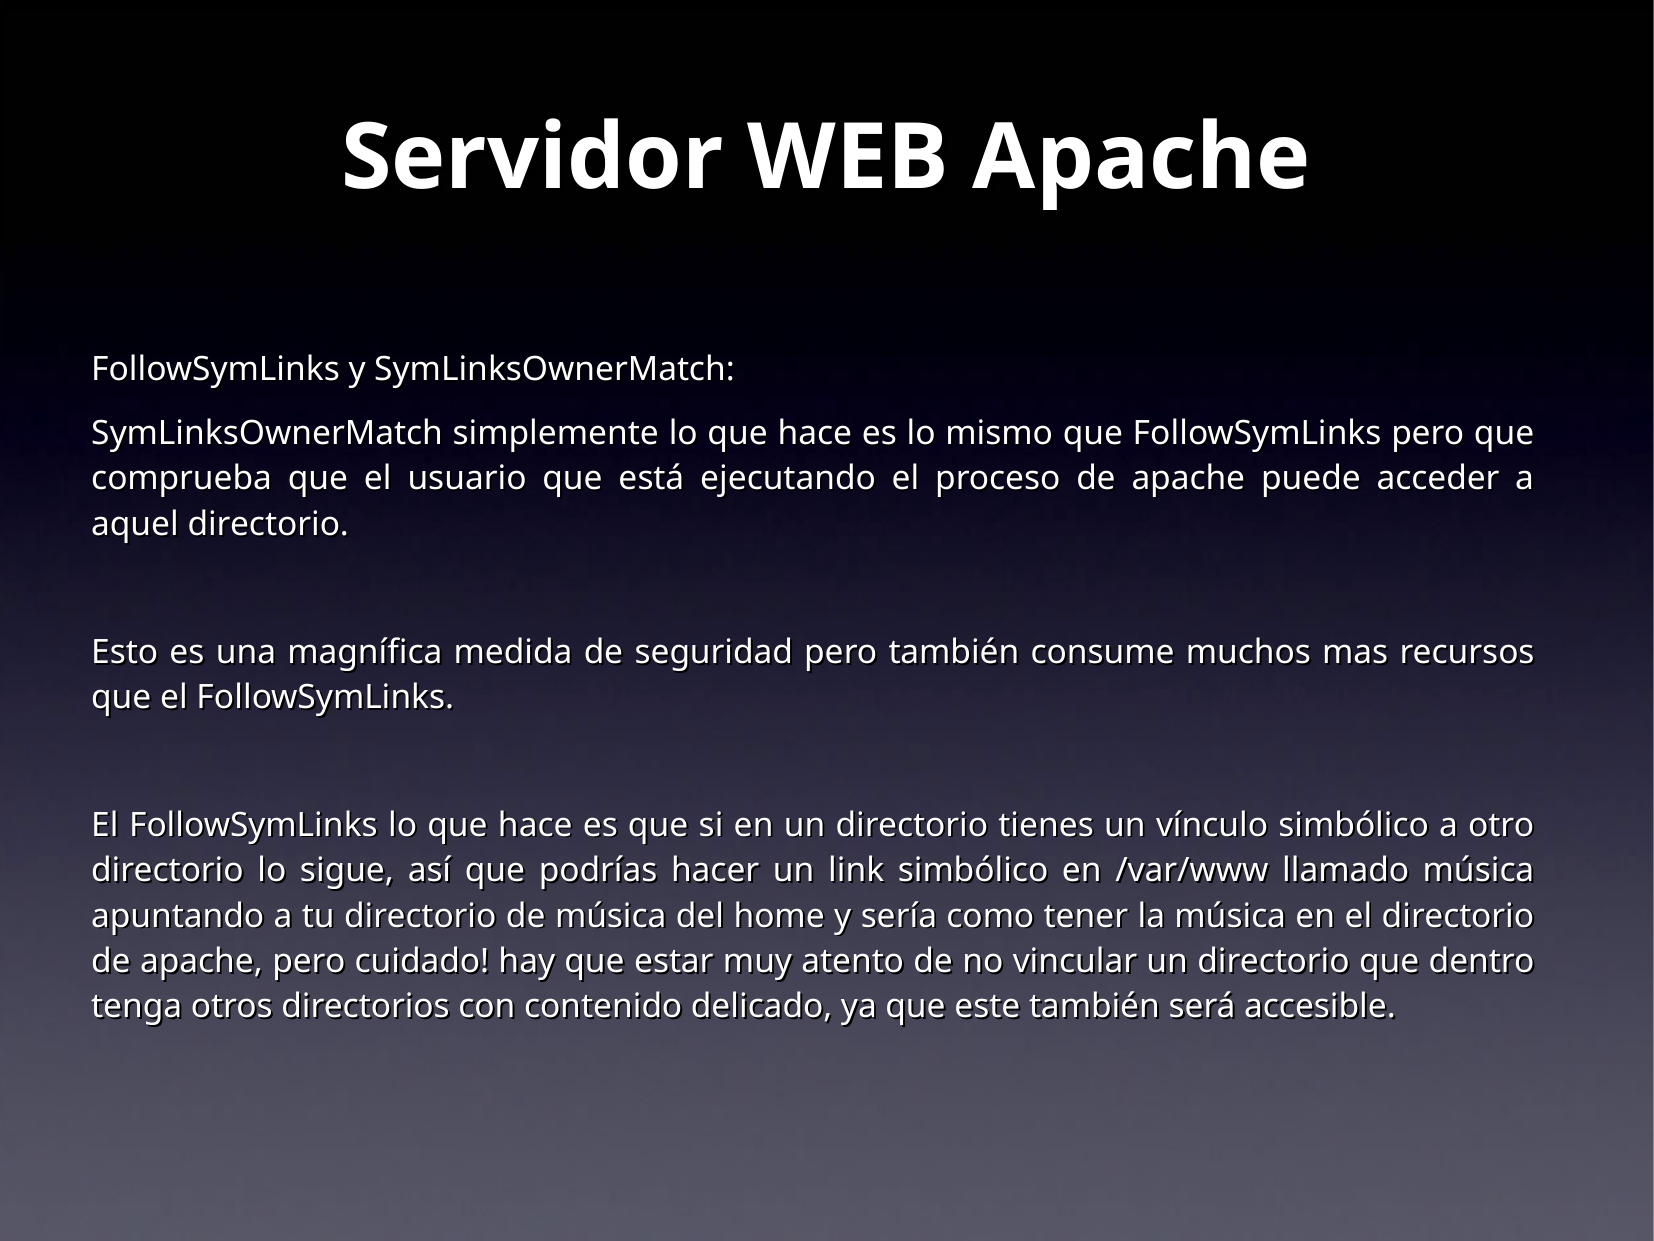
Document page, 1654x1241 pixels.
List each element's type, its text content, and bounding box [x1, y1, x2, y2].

list FollowSymLinks y SymLinksOwnerMatch: SymLinksOwnerMatch simplemente lo que hace es lo mismo que FollowSymLinks pero que comprueba que el usuario que está ejecutando el proceso de apache puede acceder a aquel directorio. Esto es una magnífica medida de seguridad pero también consume muchos mas recursos que el FollowSymLinks. El FollowSymLinks lo que hace es que si en un directorio tienes un vínculo simbólico a otro directorio lo sigue, así que podrías hacer un link simbólico en /var/www llamado música apuntando a tu directorio de música del home y sería como tener la música en el directorio de apache, pero cuidado! hay que estar muy atento de no vincular un directorio que dentro tenga otros directorios con contenido delicado, ya que este también será accesible. [47, 345, 1536, 1065]
title Servidor WEB Apache [82, 49, 1571, 257]
picture [0, 0, 1654, 1241]
